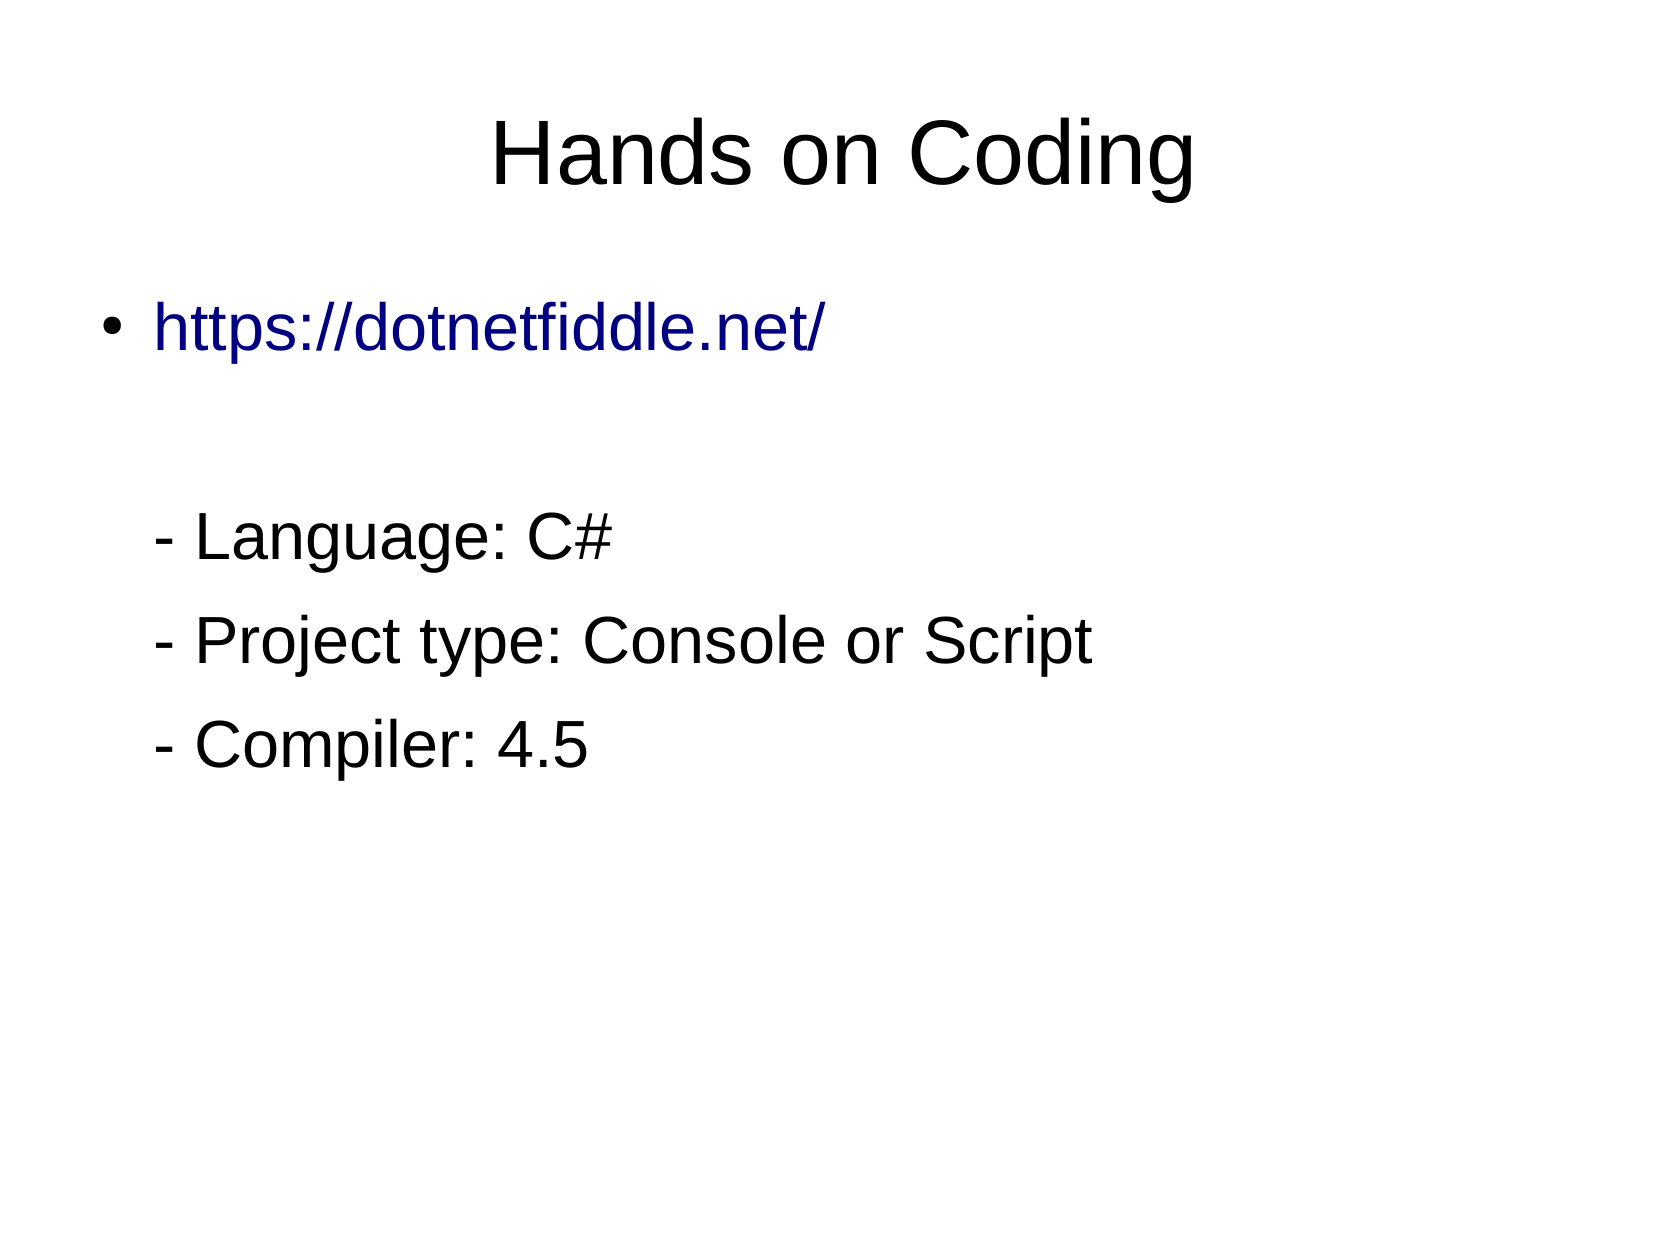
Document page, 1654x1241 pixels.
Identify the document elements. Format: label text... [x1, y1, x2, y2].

title Hands on Coding [82, 49, 1571, 257]
list https://dotnetfiddle.net/ - Language: C# - Project type: Console or Script - Compiler: 4.5 [82, 290, 1571, 1010]
